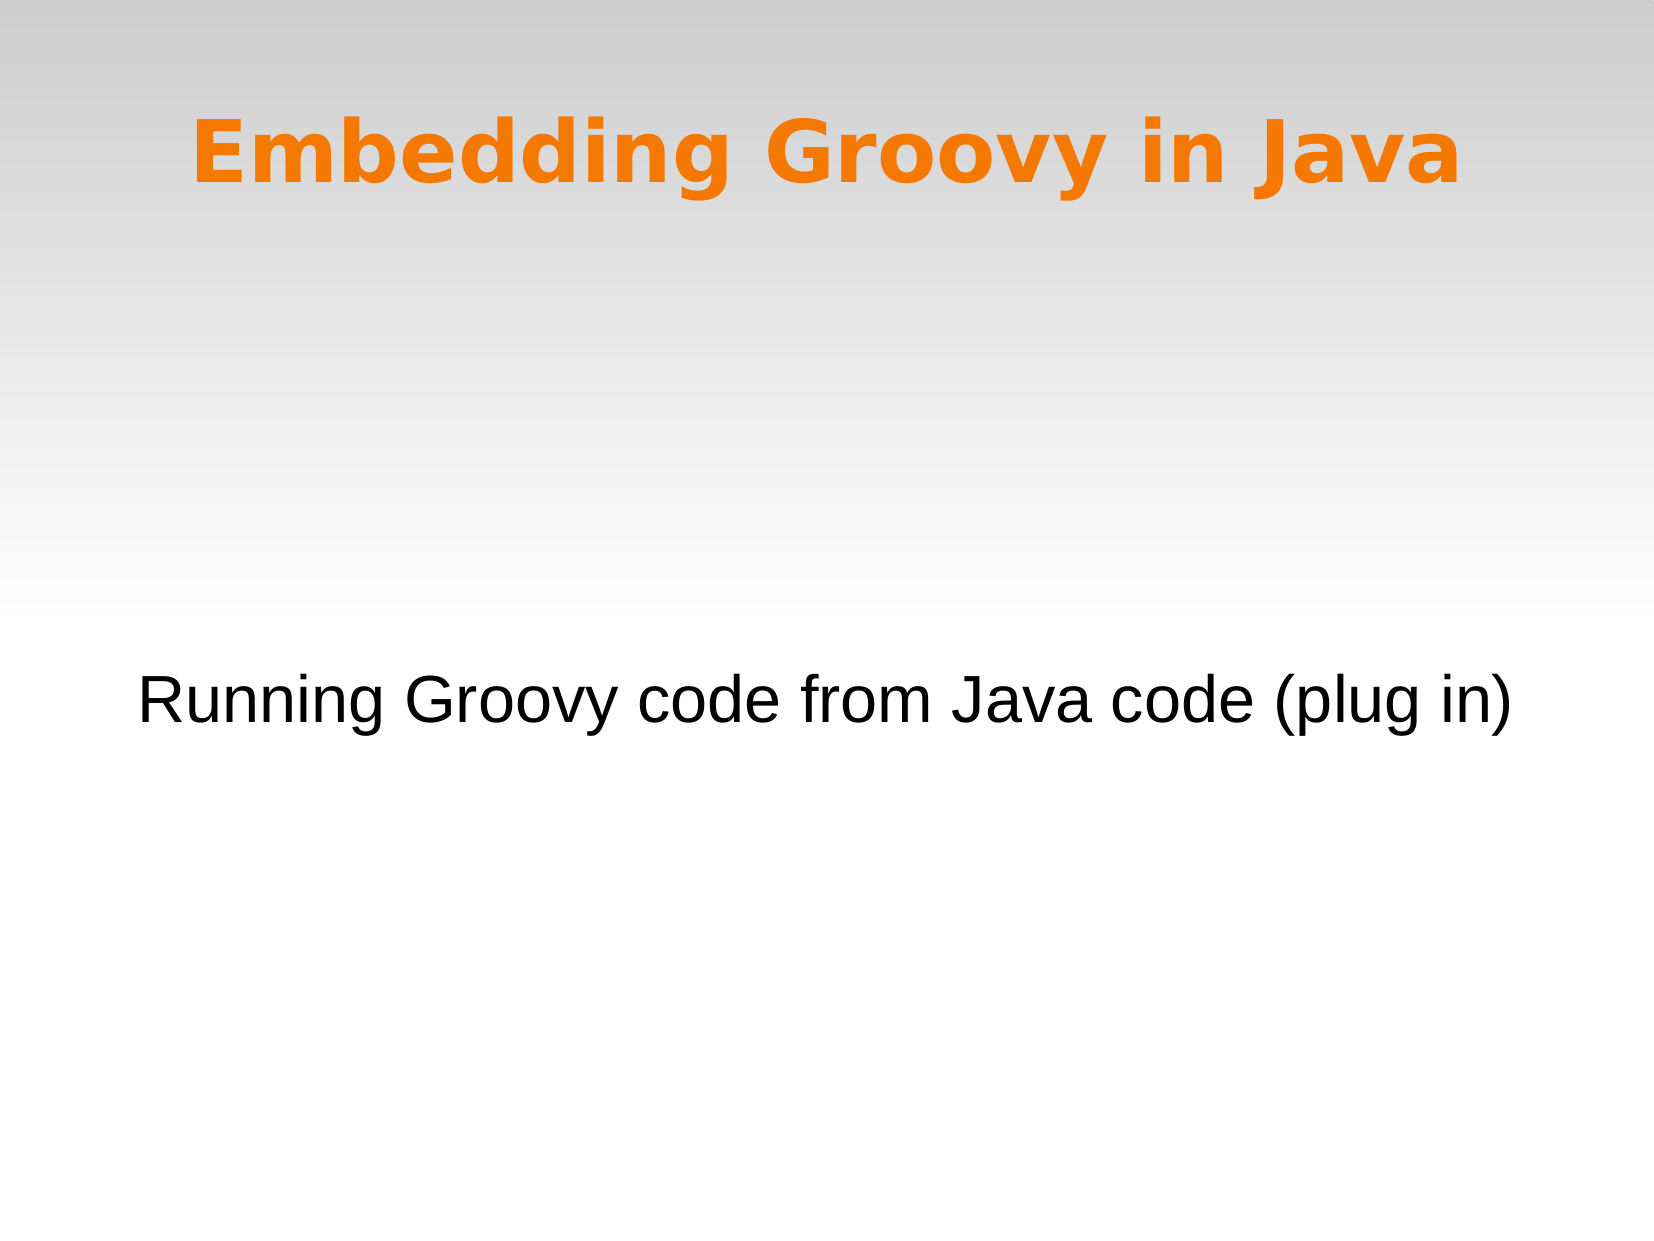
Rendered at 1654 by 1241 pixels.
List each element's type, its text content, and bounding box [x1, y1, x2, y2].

title Embedding Groovy in Java [82, 49, 1571, 257]
subtitle Running Groovy code from Java code (plug in) [82, 290, 1571, 1109]
